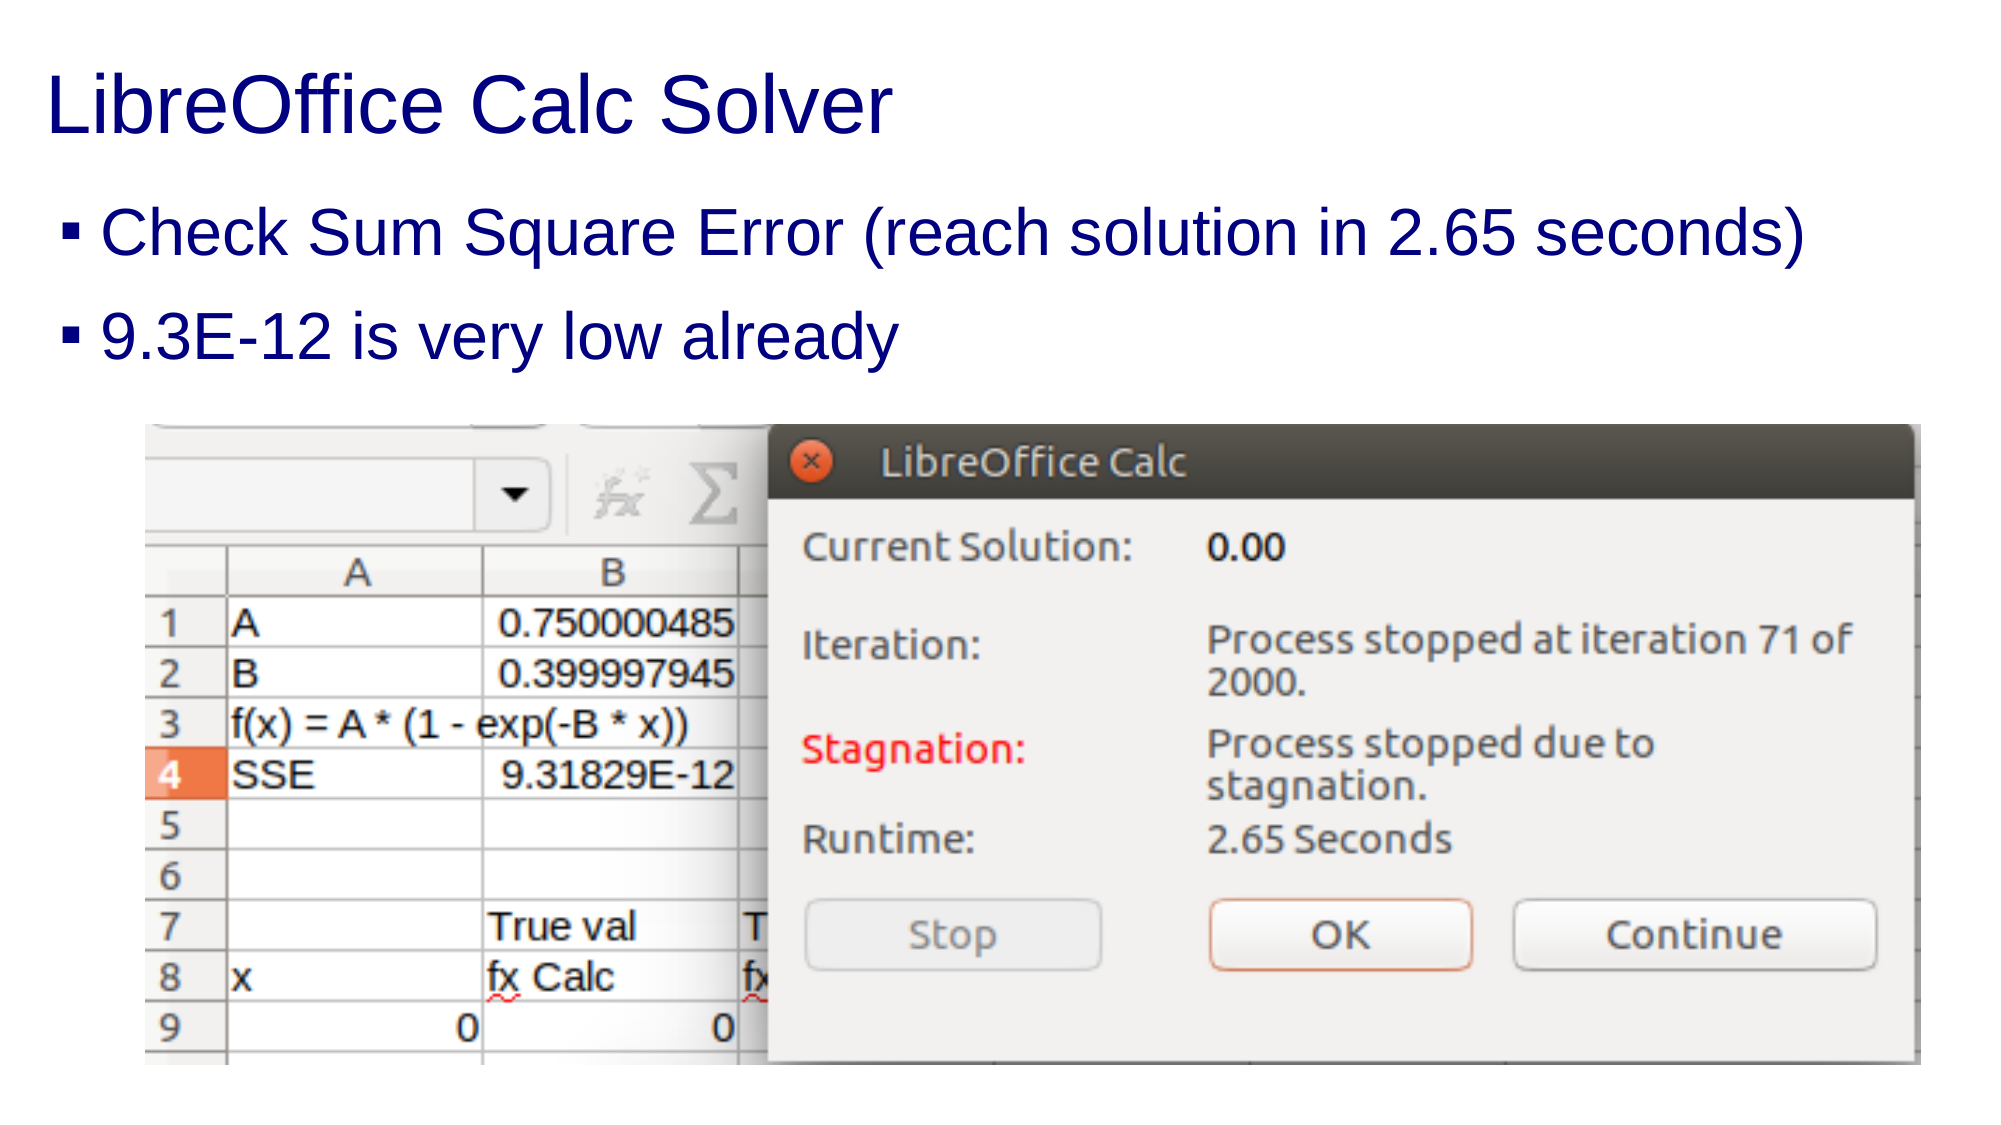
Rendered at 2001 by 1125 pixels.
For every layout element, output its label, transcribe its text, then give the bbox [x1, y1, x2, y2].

picture [145, 424, 1921, 1066]
list Check Sum Square Error (reach solution in 2.65 seconds) 9.3E-12 is very low already [45, 195, 1966, 991]
title LibreOffice Calc Solver [45, 44, 1966, 165]
